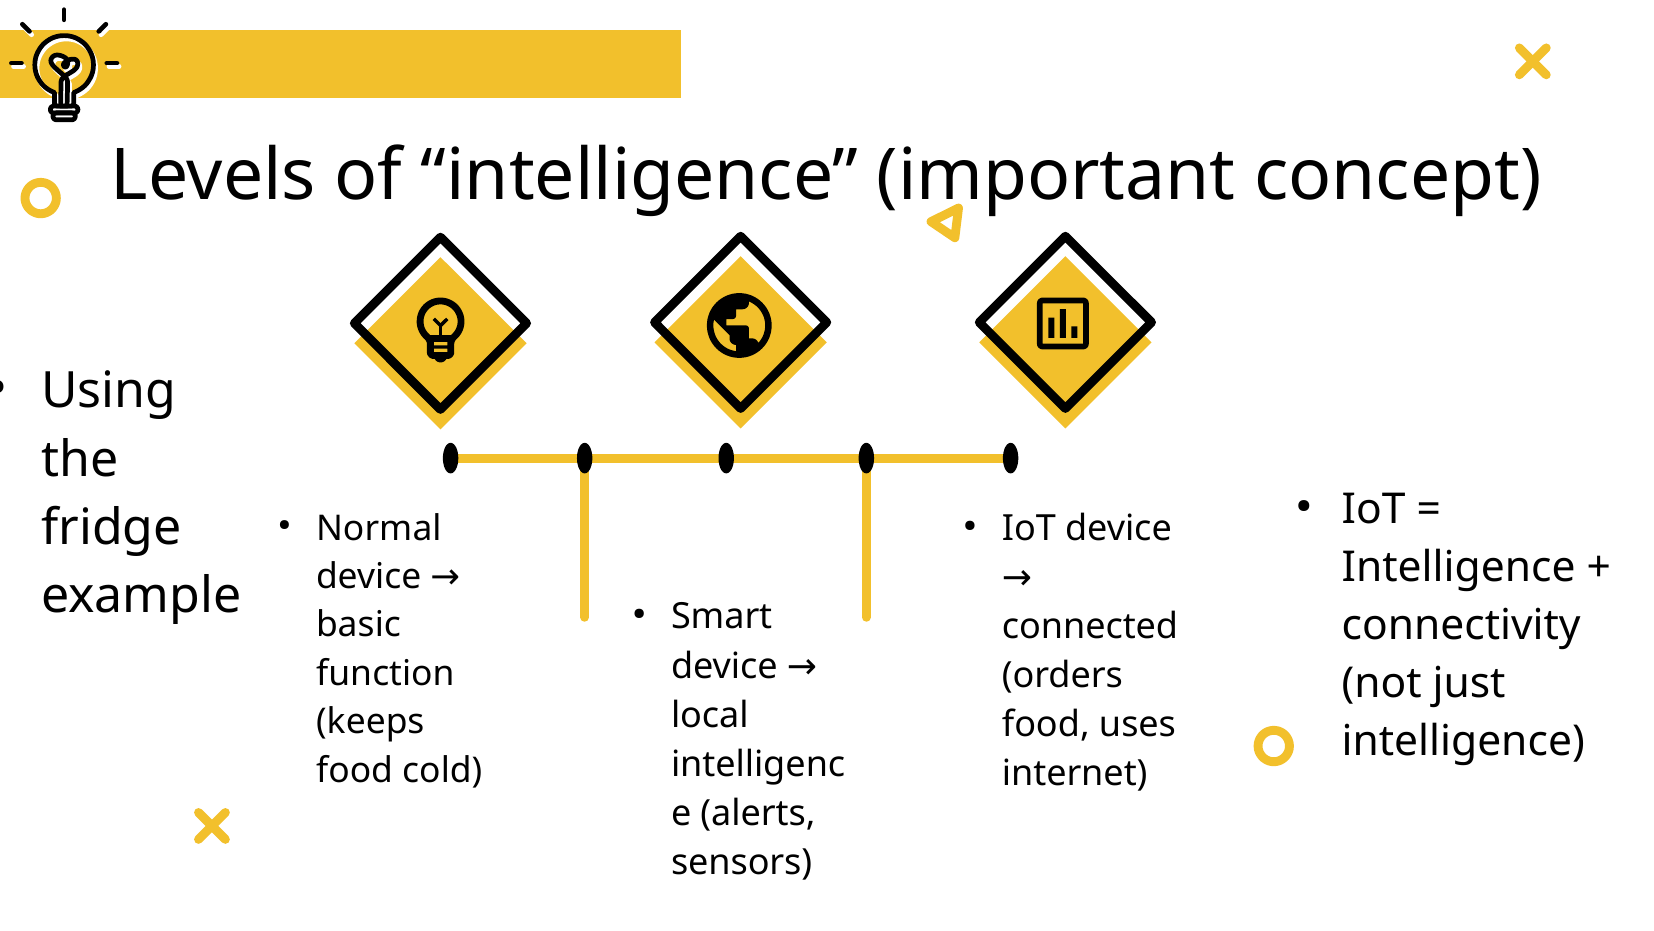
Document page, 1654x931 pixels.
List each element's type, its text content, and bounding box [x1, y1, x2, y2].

list IoT = Intelligence + connectivity (not just intelligence) [1281, 478, 1625, 774]
text_box [858, 442, 875, 474]
text_box [576, 442, 593, 474]
list Normal device → basic function (keeps food cold) [265, 501, 502, 798]
list IoT device → connected (orders food, uses internet) [950, 501, 1188, 798]
text_box [368, 257, 513, 402]
text_box [718, 442, 734, 474]
text_box [654, 336, 827, 429]
text_box [1002, 442, 1019, 474]
text_box [993, 256, 1138, 401]
title Levels of “intelligence” (important concept) [82, 94, 1571, 250]
text_box [442, 442, 459, 474]
list Using the fridge example [0, 354, 266, 650]
list Smart device → local intelligence (alerts, sensors) [620, 590, 857, 886]
text_box [668, 256, 813, 401]
text_box [354, 337, 527, 430]
text_box [979, 336, 1152, 429]
